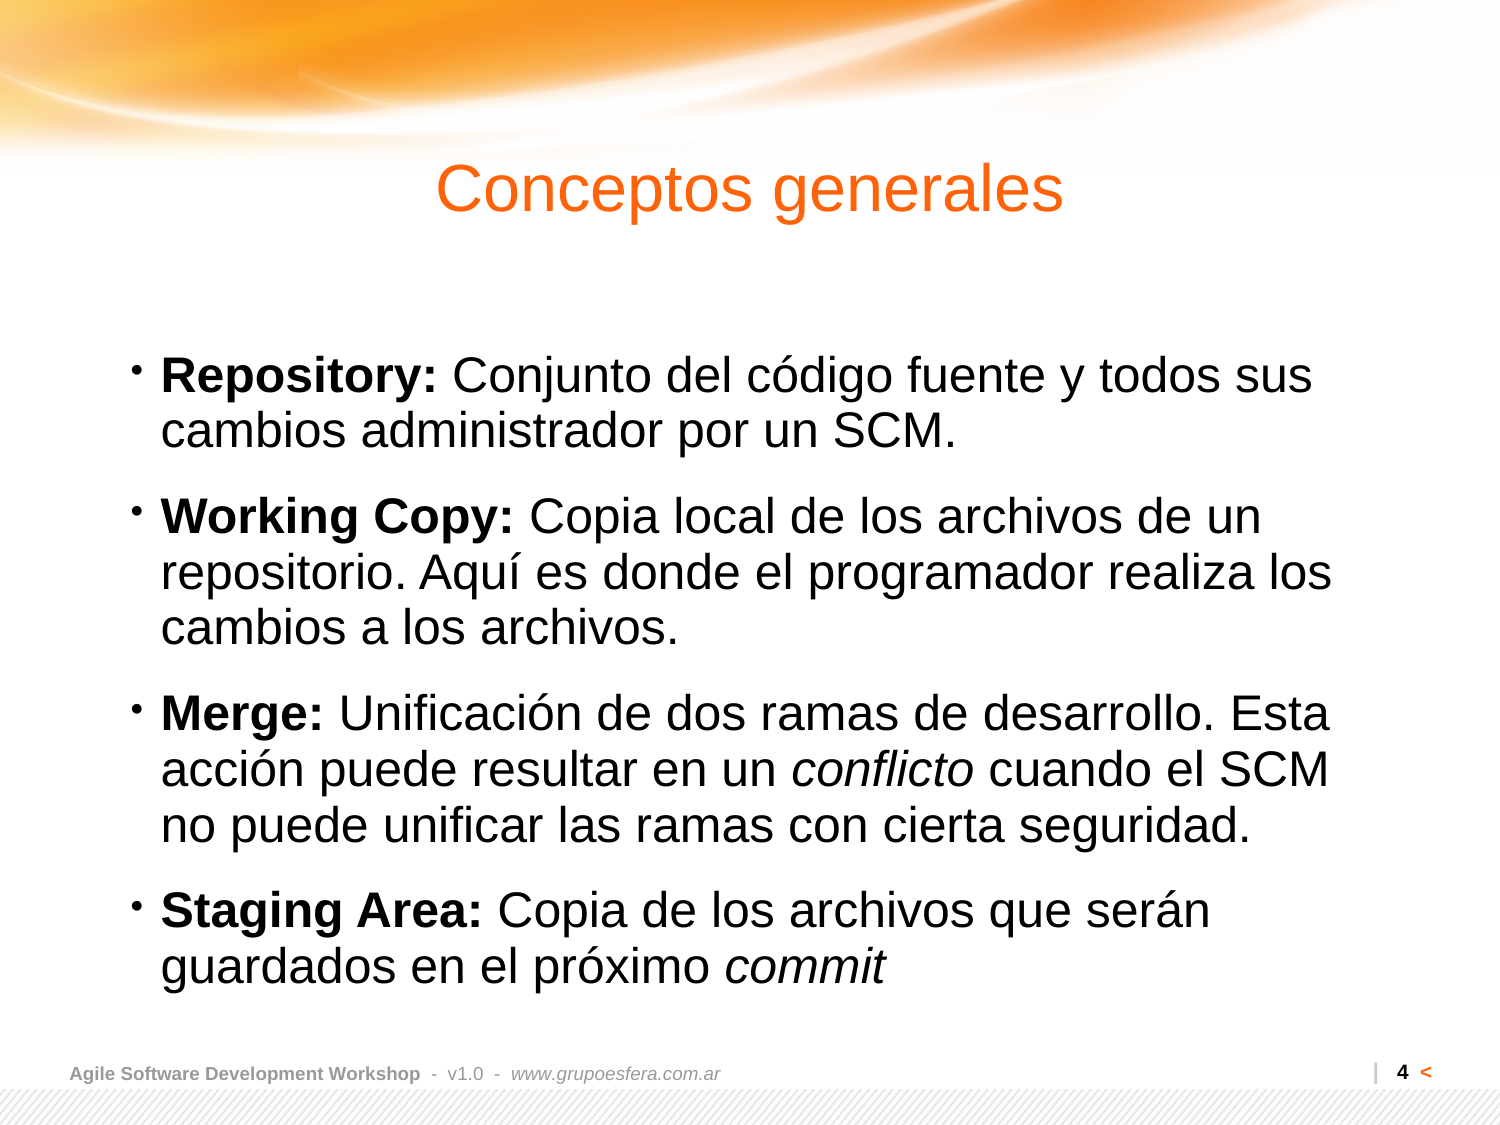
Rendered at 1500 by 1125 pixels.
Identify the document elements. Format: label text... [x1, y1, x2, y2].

picture [0, 0, 1500, 174]
list Repository: Conjunto del código fuente y todos sus cambios administrador por un SCM. Working Copy: Copia local de los archivos de un repositorio. Aquí es donde el programador realiza los cambios a los archivos. Merge: Unificación de dos ramas de desarrollo. Esta acción puede resultar en un conflicto cuando el SCM no puede unificar las ramas con cierta seguridad. Staging Area: Copia de los archivos que serán guardados en el próximo commit [130, 346, 1363, 1002]
picture [0, 1089, 1500, 1125]
title Conceptos generales [143, 133, 1357, 247]
